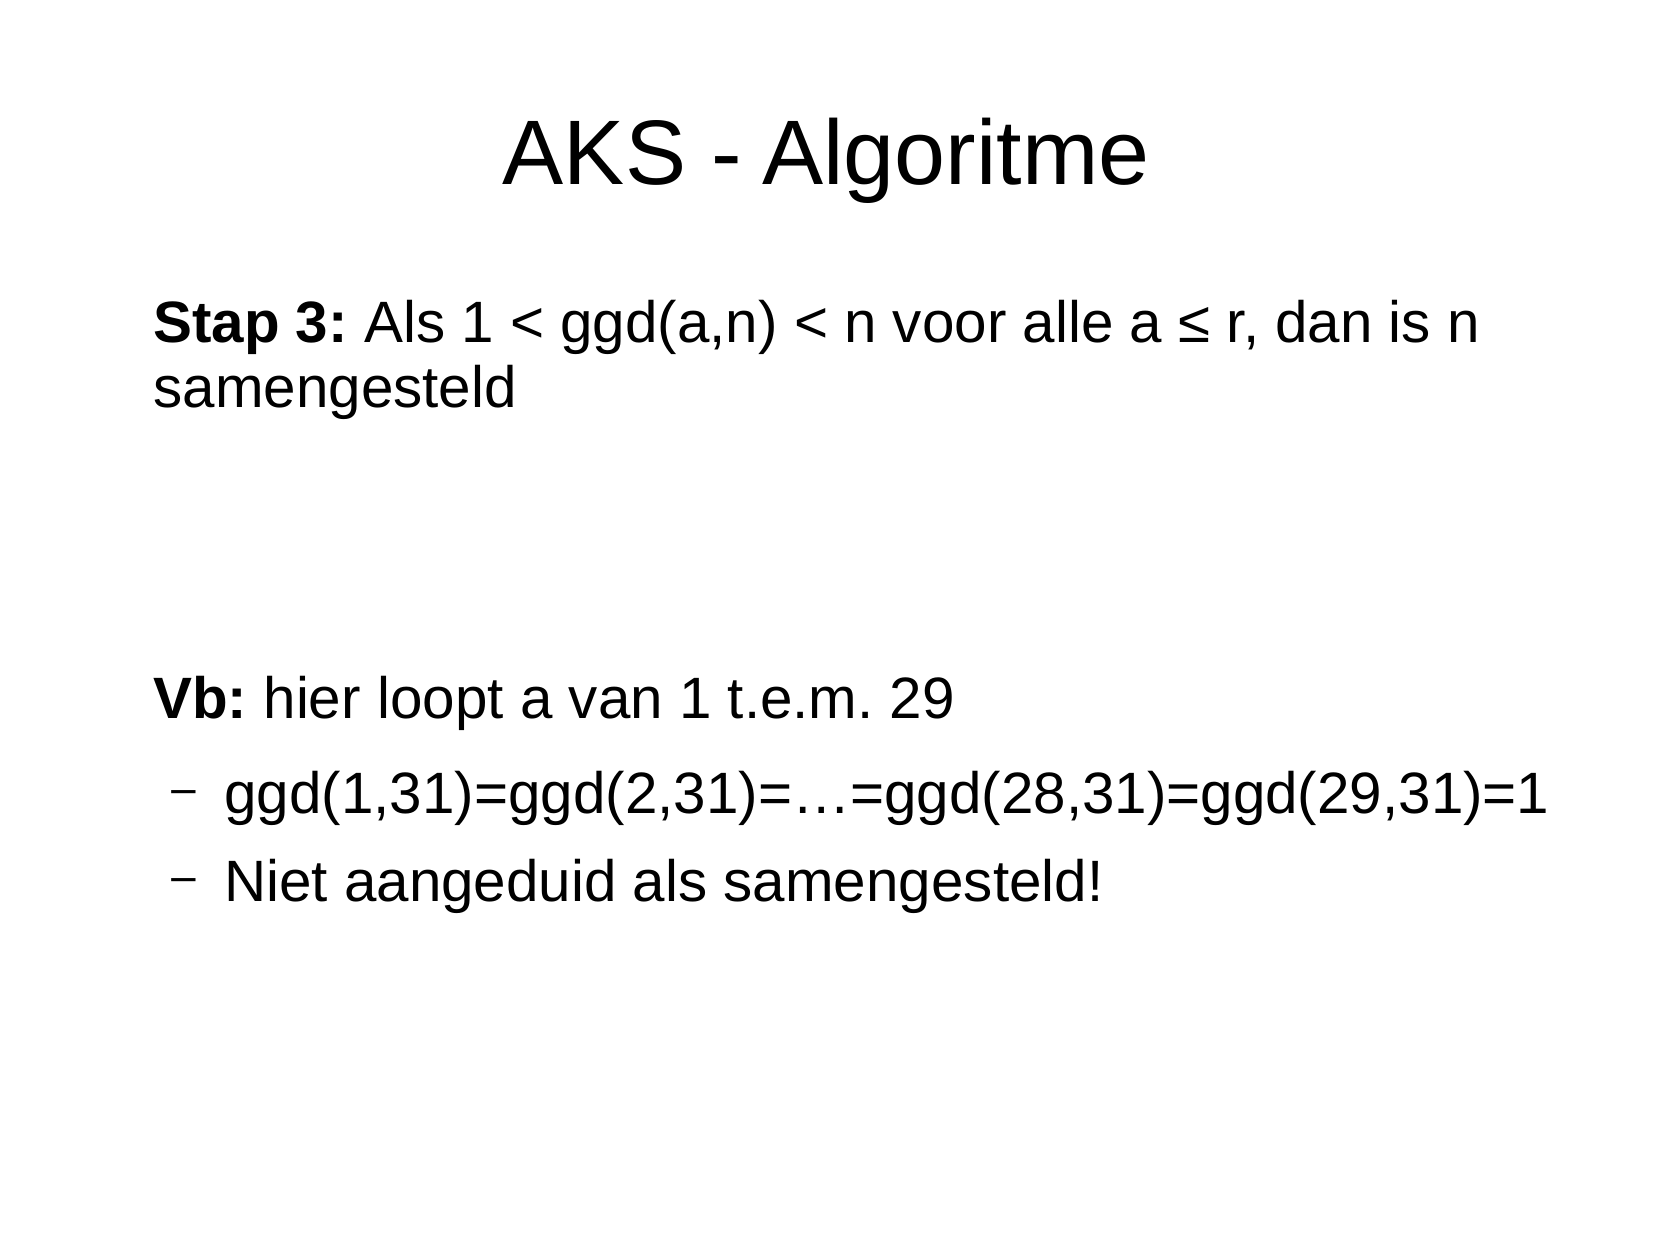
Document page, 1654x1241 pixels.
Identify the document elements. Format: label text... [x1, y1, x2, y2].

list Vb: hier loopt a van 1 t.e.m. 29 ggd(1,31)=ggd(2,31)=…=ggd(28,31)=ggd(29,31)=1 Niet aangeduid als samengesteld! [82, 665, 1571, 1009]
list Stap 3: Als 1 < ggd(a,n) < n voor alle a ≤ r, dan is n samengesteld [82, 290, 1571, 634]
title AKS - Algoritme [82, 49, 1571, 257]
